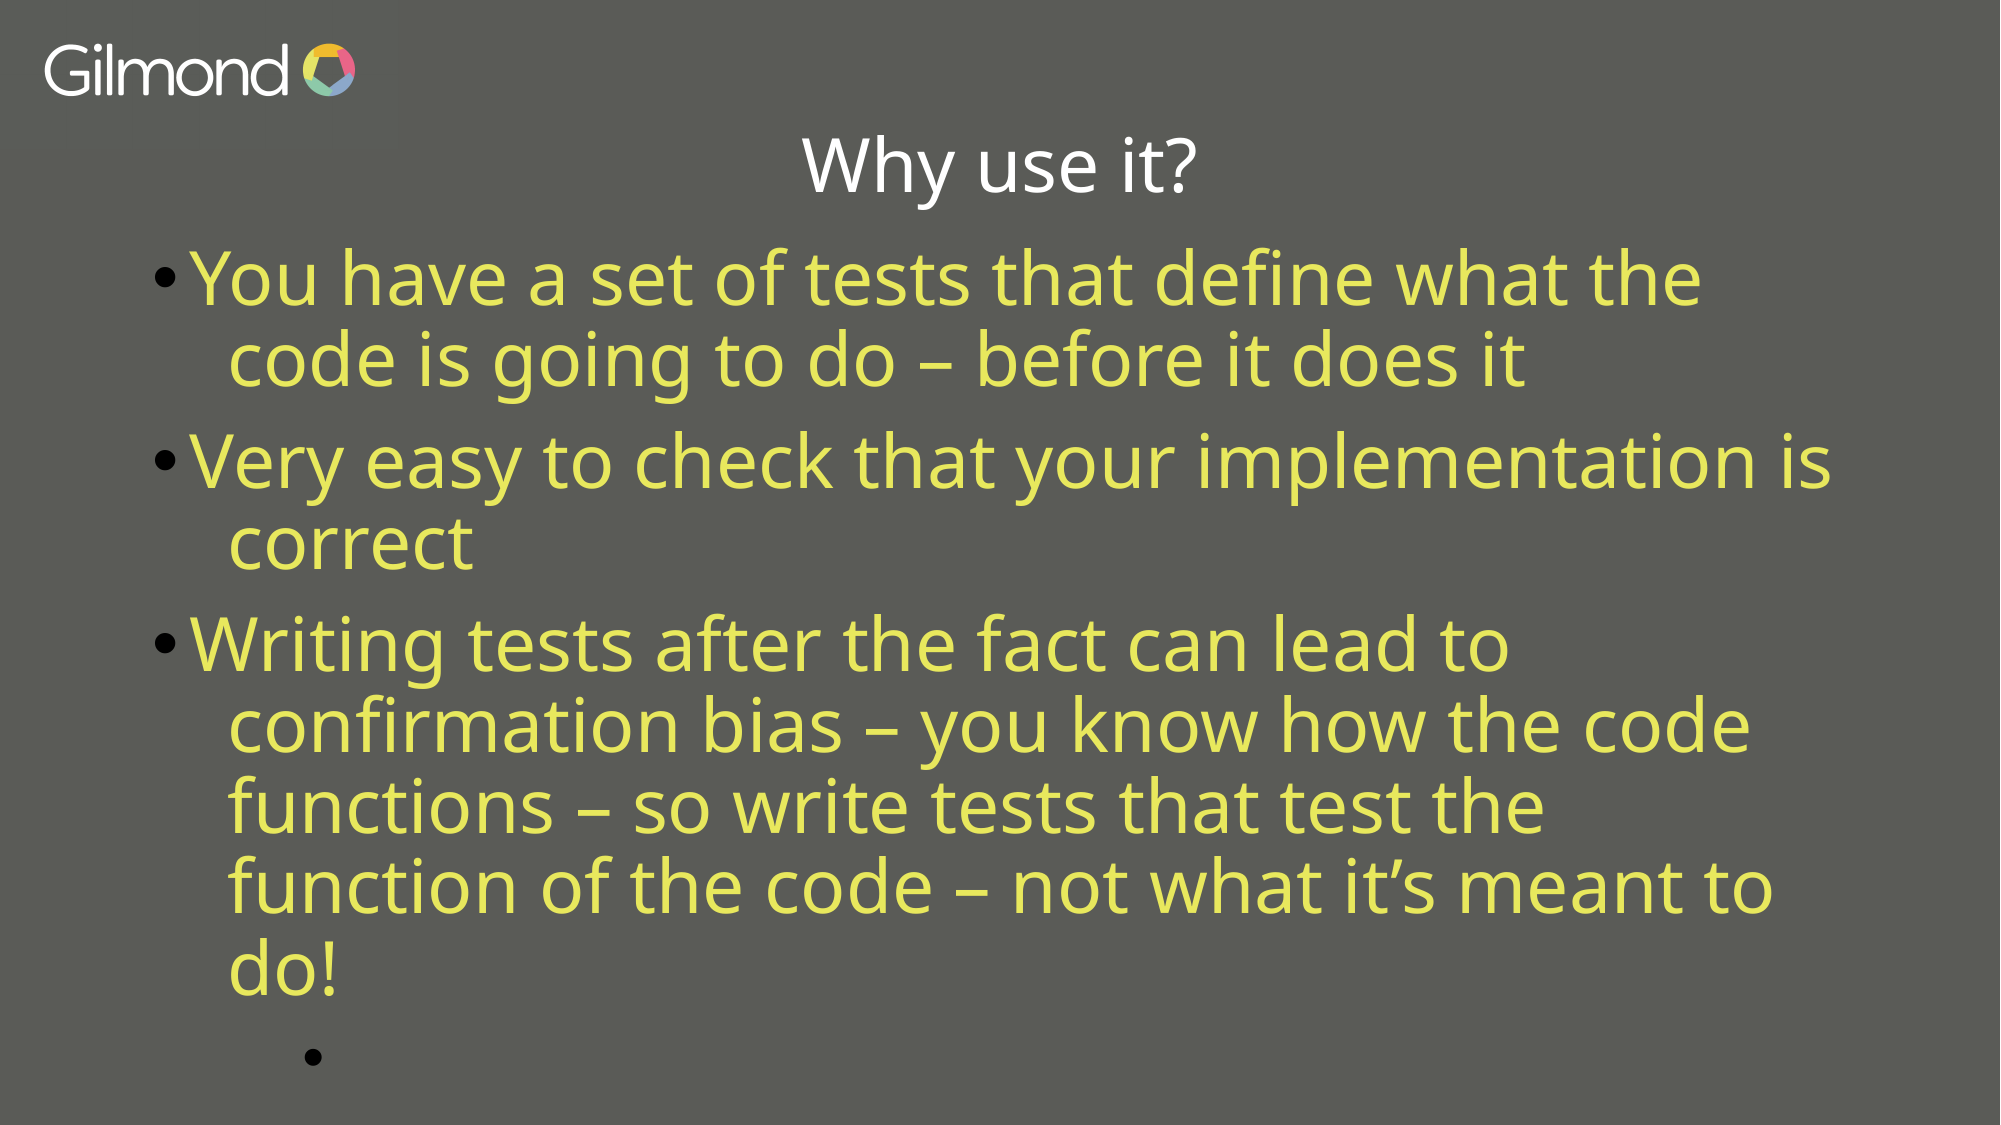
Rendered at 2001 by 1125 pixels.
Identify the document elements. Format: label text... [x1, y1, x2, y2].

list You have a set of tests that define what the code is going to do – before it does it Very easy to check that your implementation is correct Writing tests after the fact can lead to confirmation bias – you know how the code functions – so write tests that test the function of the code – not what it’s meant to do! [137, 233, 1863, 1053]
picture [0, 0, 399, 149]
title Why use it? [137, 59, 1863, 233]
